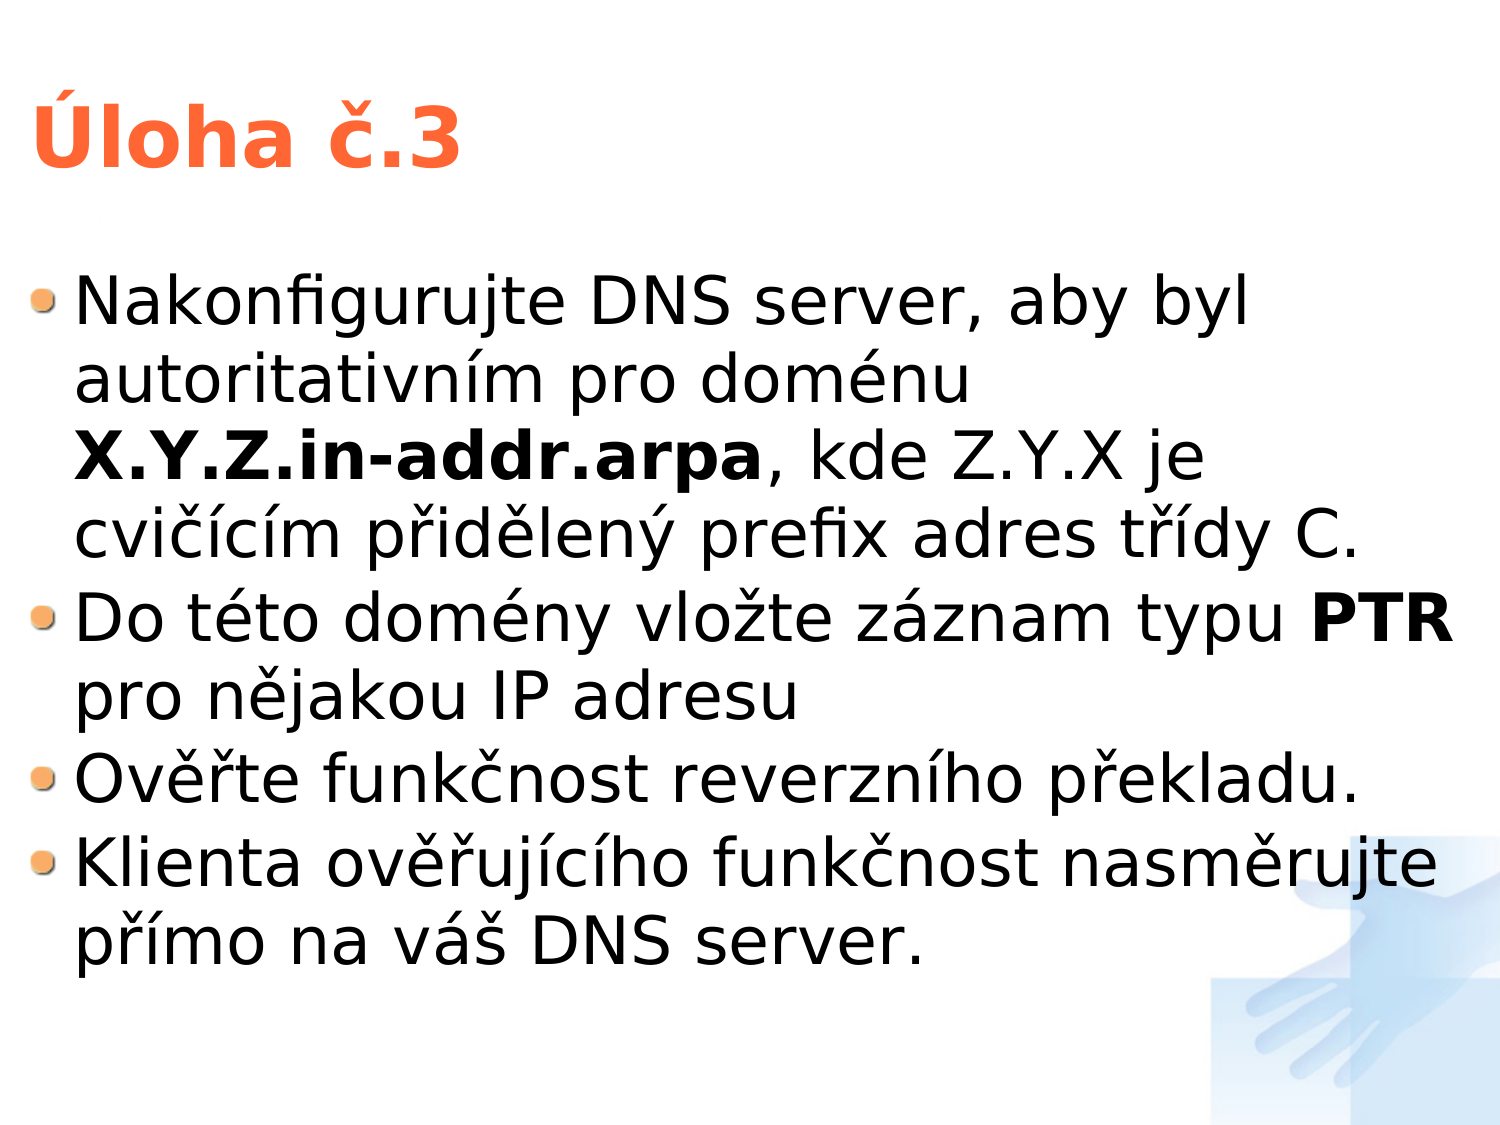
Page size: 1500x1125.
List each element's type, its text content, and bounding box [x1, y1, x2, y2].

picture [0, 0, 1500, 1125]
list Nakonfigurujte DNS server, aby byl autoritativním pro doménu X.Y.Z.in-addr.arpa, kde Z.Y.X je cvičícím přidělený prefix adres třídy C. Do této domény vložte záznam typu PTR pro nějakou IP adresu Ověřte funkčnost reverzního překladu. Klienta ověřujícího funkčnost nasměrujte přímo na váš DNS server. [29, 262, 1477, 1093]
title Úloha č.3 [29, 21, 1477, 257]
